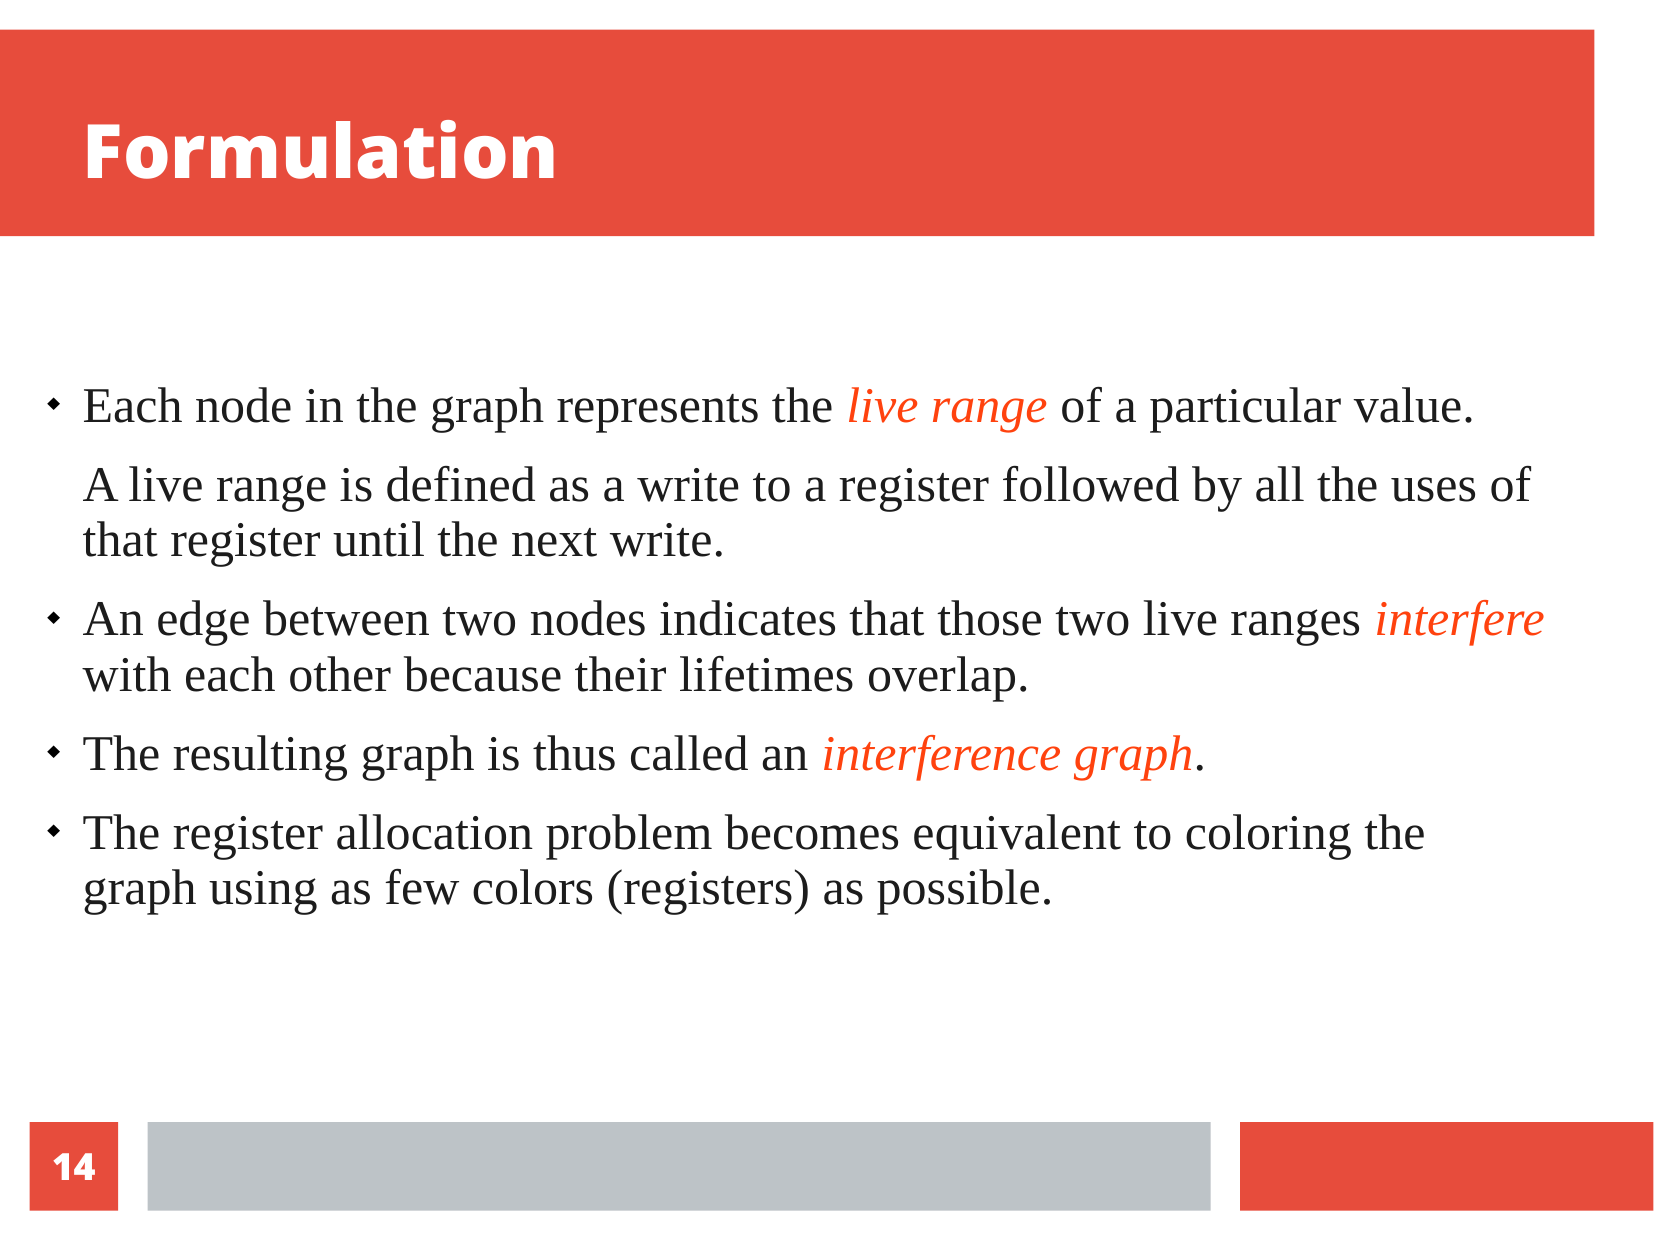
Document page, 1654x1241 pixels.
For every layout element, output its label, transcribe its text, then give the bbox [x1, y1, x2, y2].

title Formulation [82, 53, 1619, 201]
list Each node in the graph represents the live range of a particular value. A live range is defined as a write to a register followed by all the uses of that register until the next write. An edge between two nodes indicates that those two live ranges interfere with each other because their lifetimes overlap. The resulting graph is thus called an interference graph. The register allocation problem becomes equivalent to coloring the graph using as few colors (registers) as possible. [47, 377, 1554, 1146]
